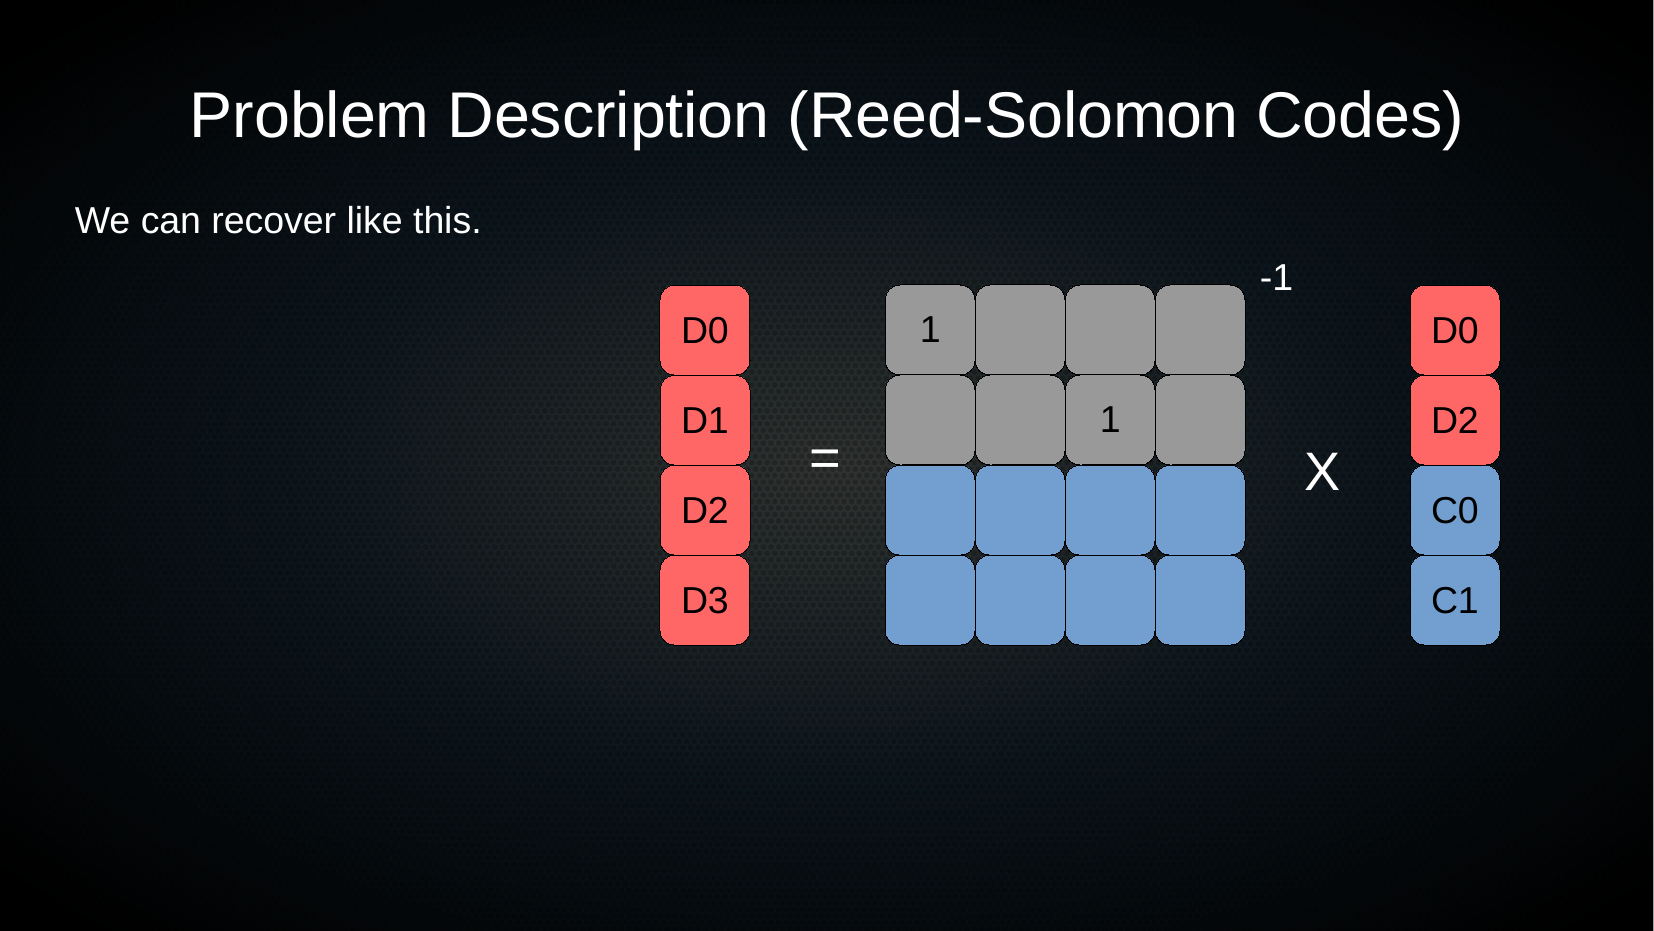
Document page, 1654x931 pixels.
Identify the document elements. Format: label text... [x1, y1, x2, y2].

text_box C0 [1410, 465, 1501, 555]
text_box C1 [1410, 555, 1501, 646]
text_box D0 [659, 285, 751, 375]
text_box [885, 284, 1246, 646]
text_box D2 [660, 465, 751, 555]
text_box D3 [659, 555, 751, 646]
text_box 1 [885, 284, 975, 375]
title Problem Description (Reed-Solomon Codes) [82, 37, 1571, 193]
text_box D2 [1410, 375, 1501, 466]
picture [0, 0, 1654, 931]
text_box 1 [1065, 374, 1155, 465]
text_box D0 [1410, 285, 1501, 375]
text_box X [1290, 434, 1396, 511]
text_box We can recover like this. [60, 192, 556, 250]
text_box D1 [660, 375, 751, 465]
text_box = [795, 420, 901, 496]
text_box -1 [1245, 249, 1351, 306]
